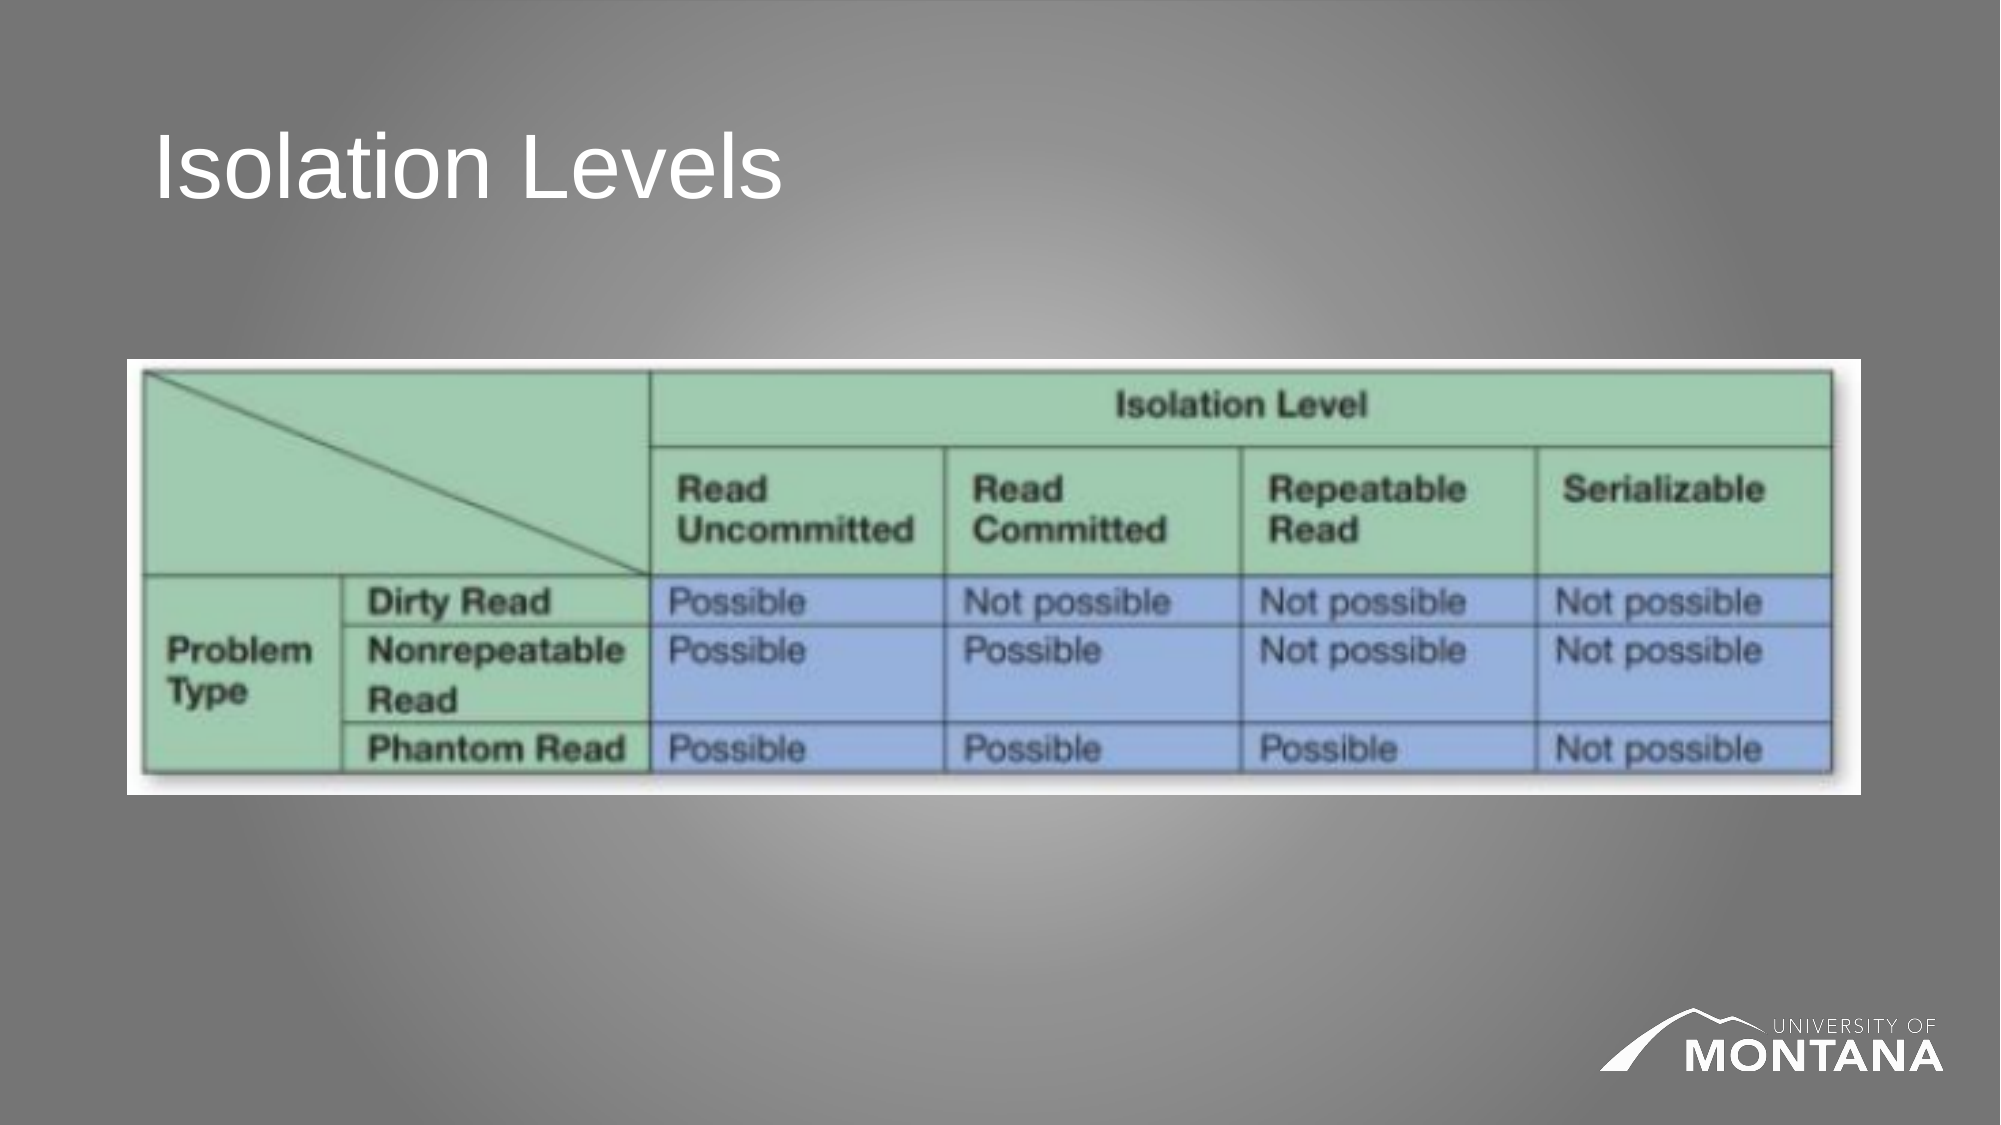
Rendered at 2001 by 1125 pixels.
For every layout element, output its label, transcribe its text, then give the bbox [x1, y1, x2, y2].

picture [0, 0, 2000, 1125]
title Isolation Levels [137, 59, 1863, 278]
